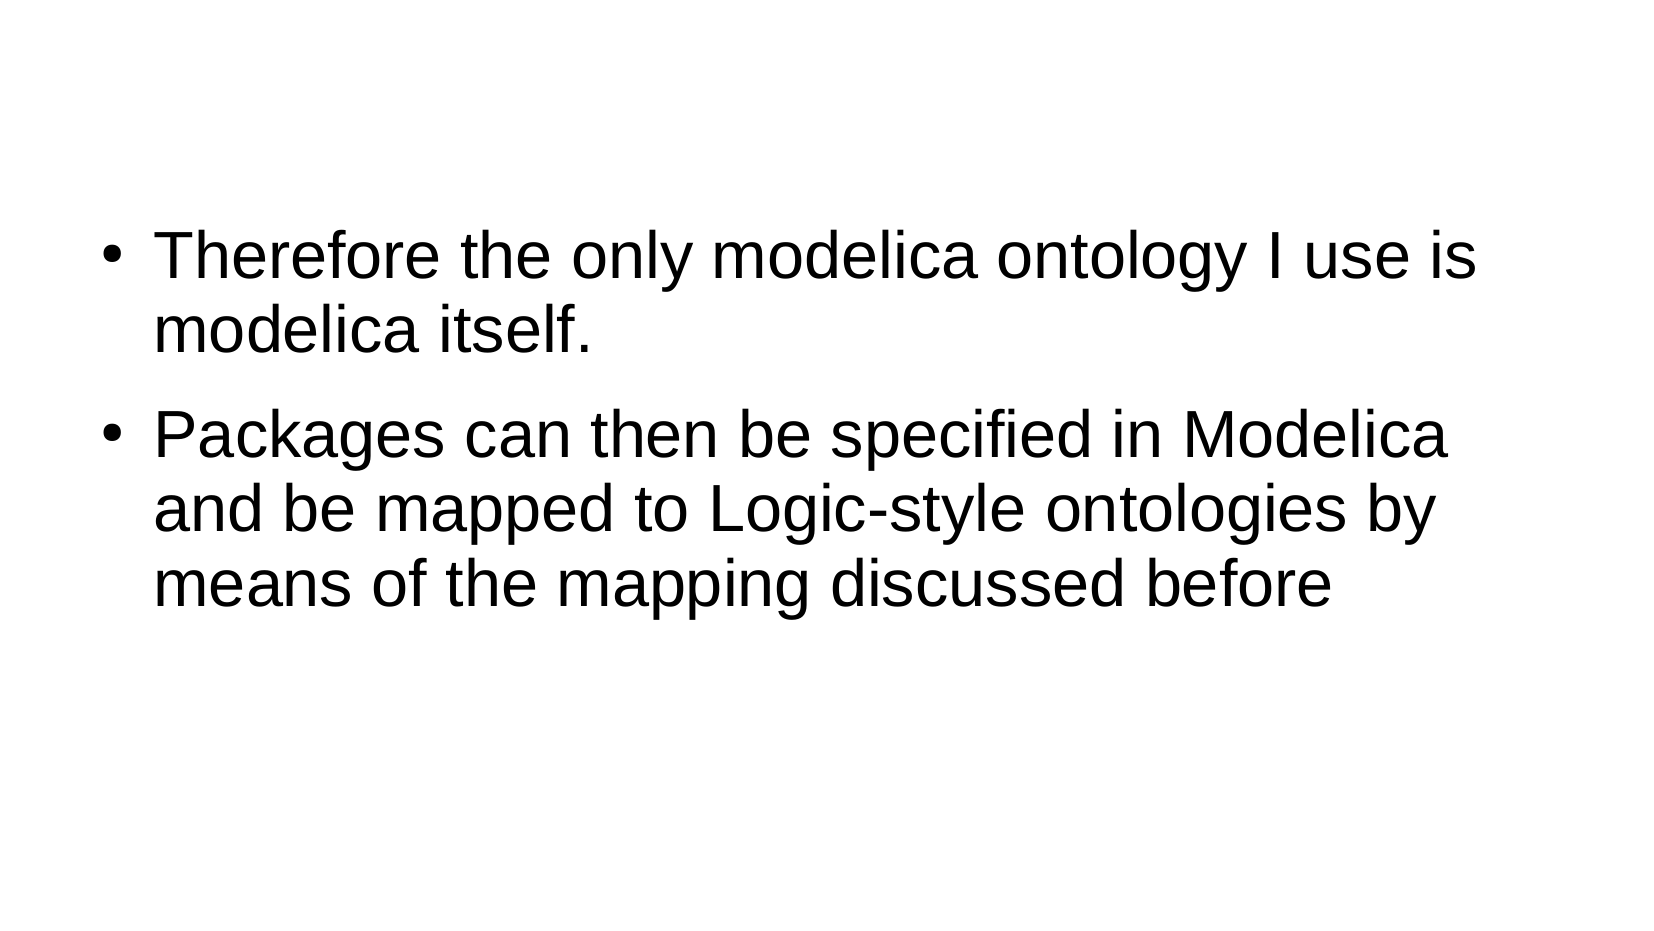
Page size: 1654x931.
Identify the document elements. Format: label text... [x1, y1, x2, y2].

list Therefore the only modelica ontology I use is modelica itself. Packages can then be specified in Modelica and be mapped to Logic-style ontologies by means of the mapping discussed before [82, 217, 1571, 758]
